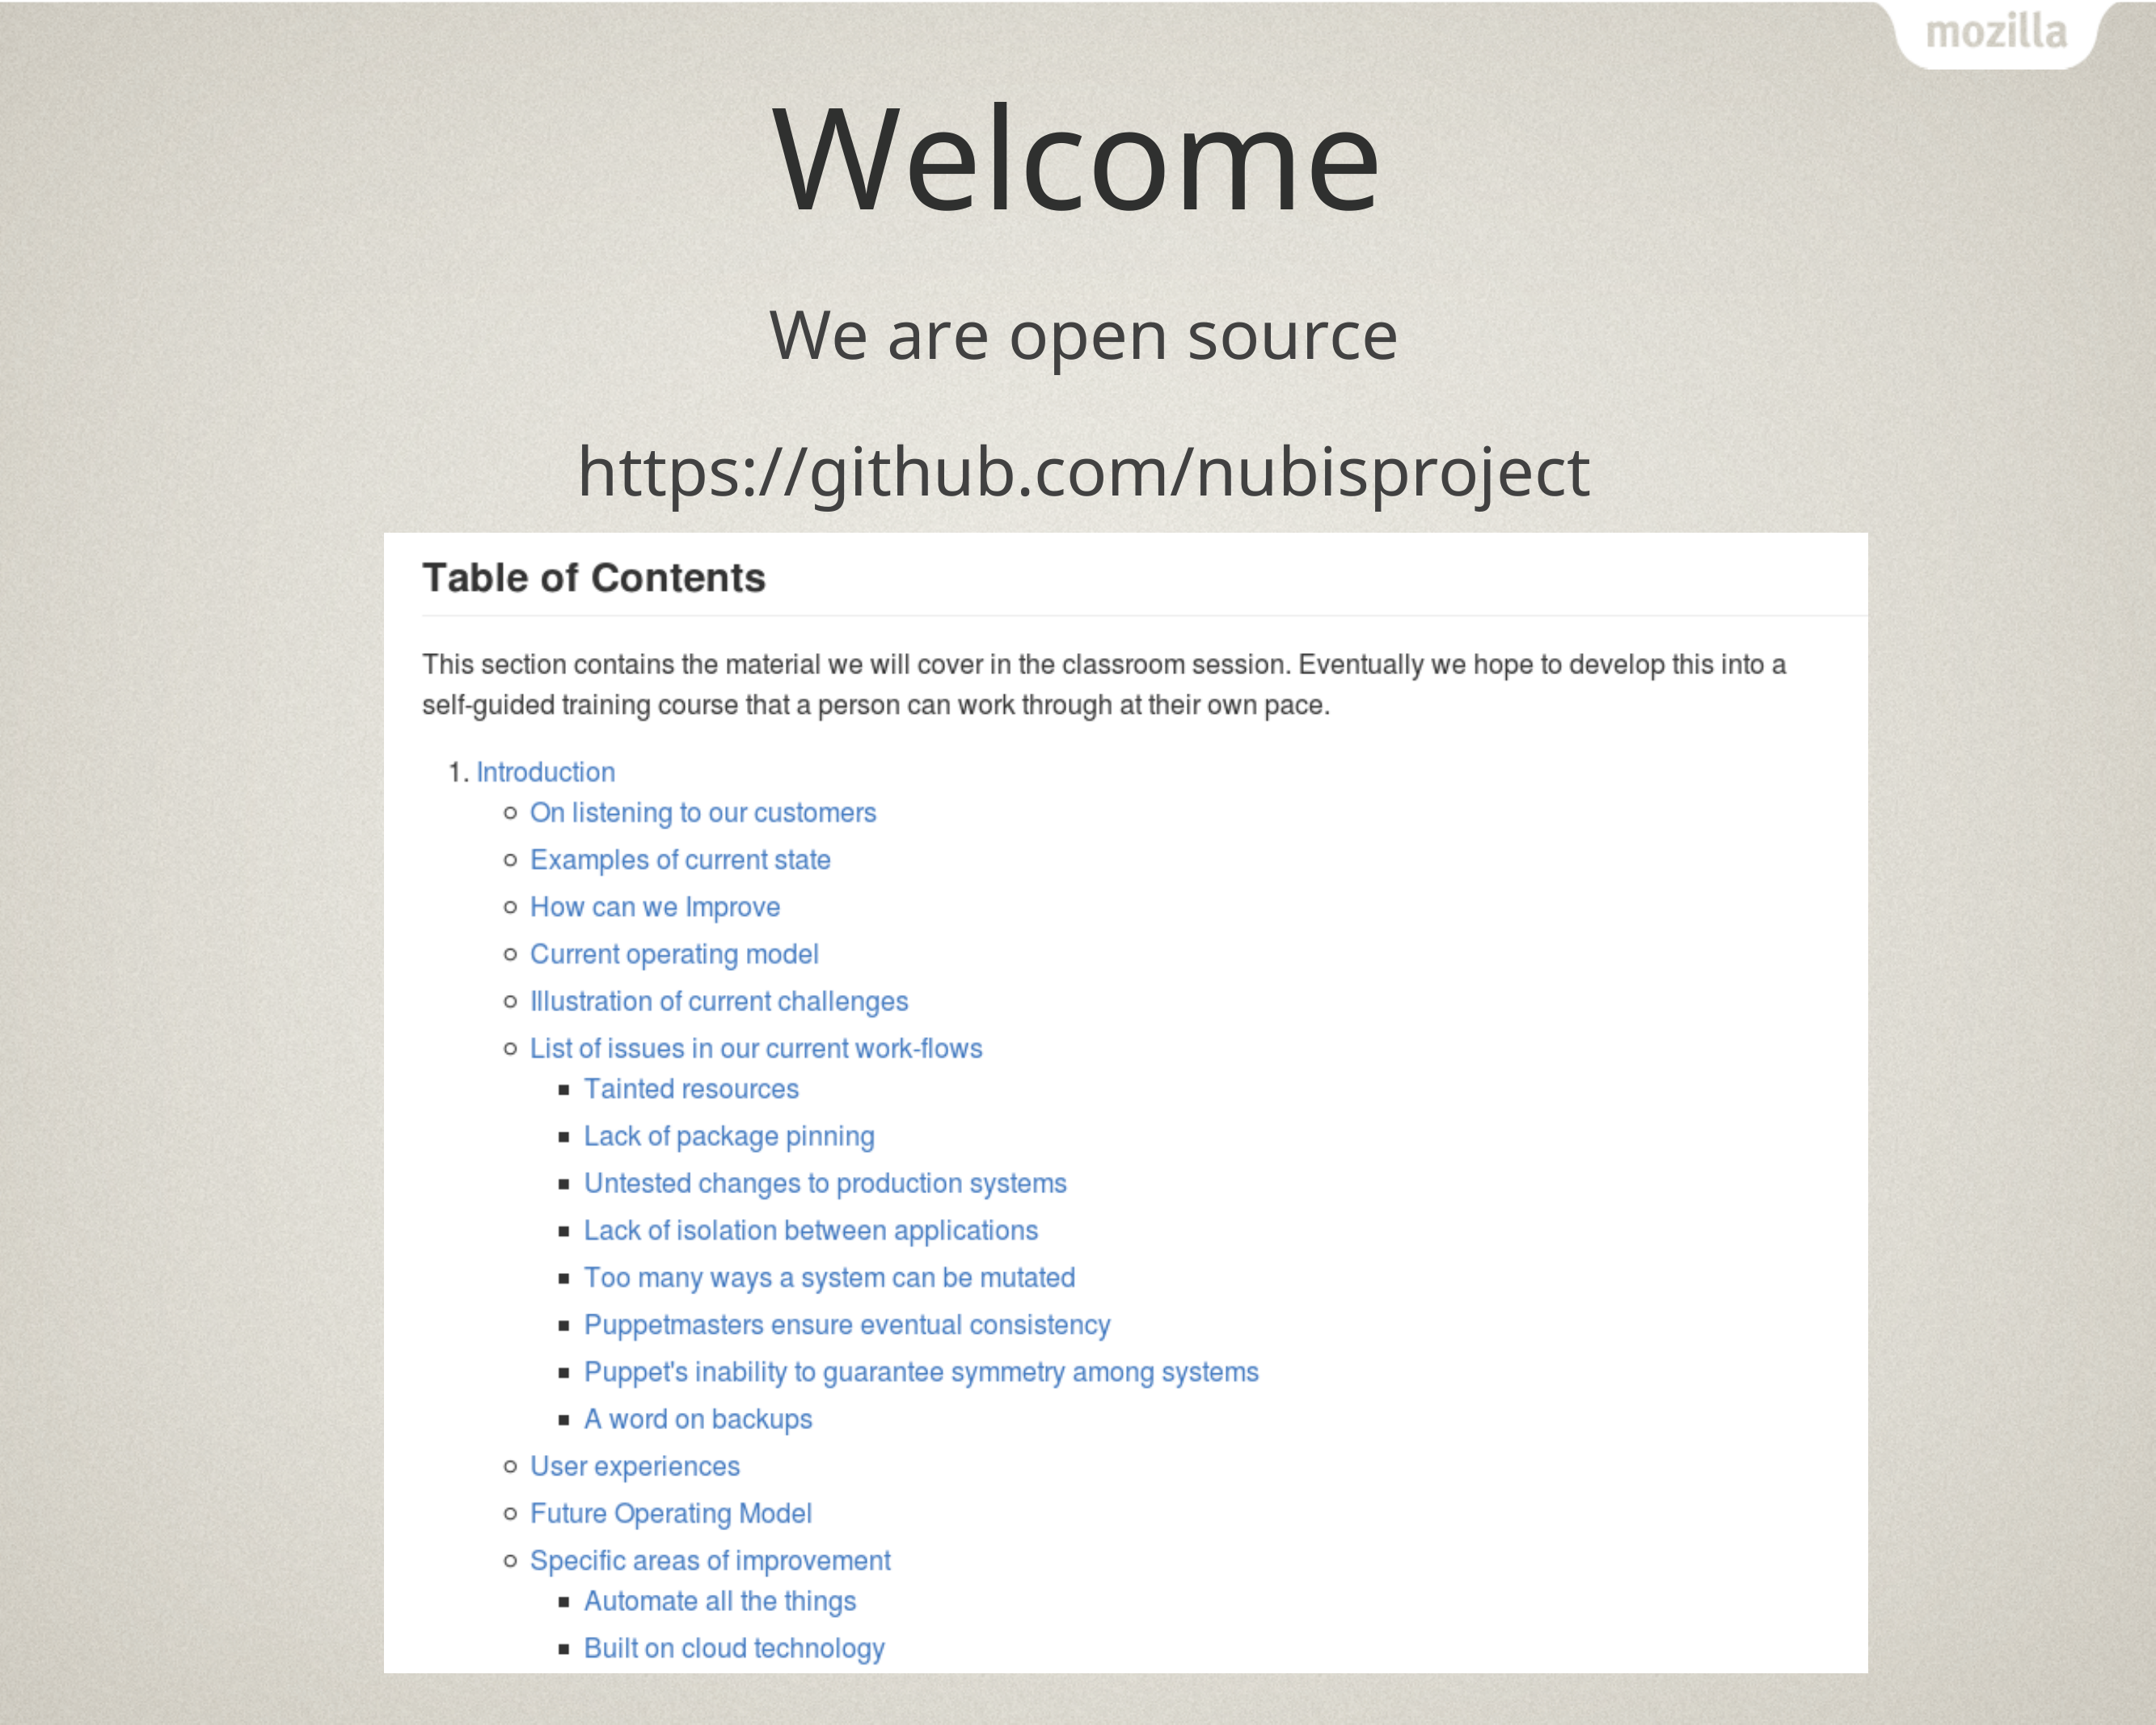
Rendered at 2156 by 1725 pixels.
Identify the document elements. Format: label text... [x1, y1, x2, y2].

subtitle We are open source https://github.com/nubisproject [352, 292, 1818, 510]
picture [0, 0, 2156, 1725]
title Welcome [58, 45, 2097, 261]
